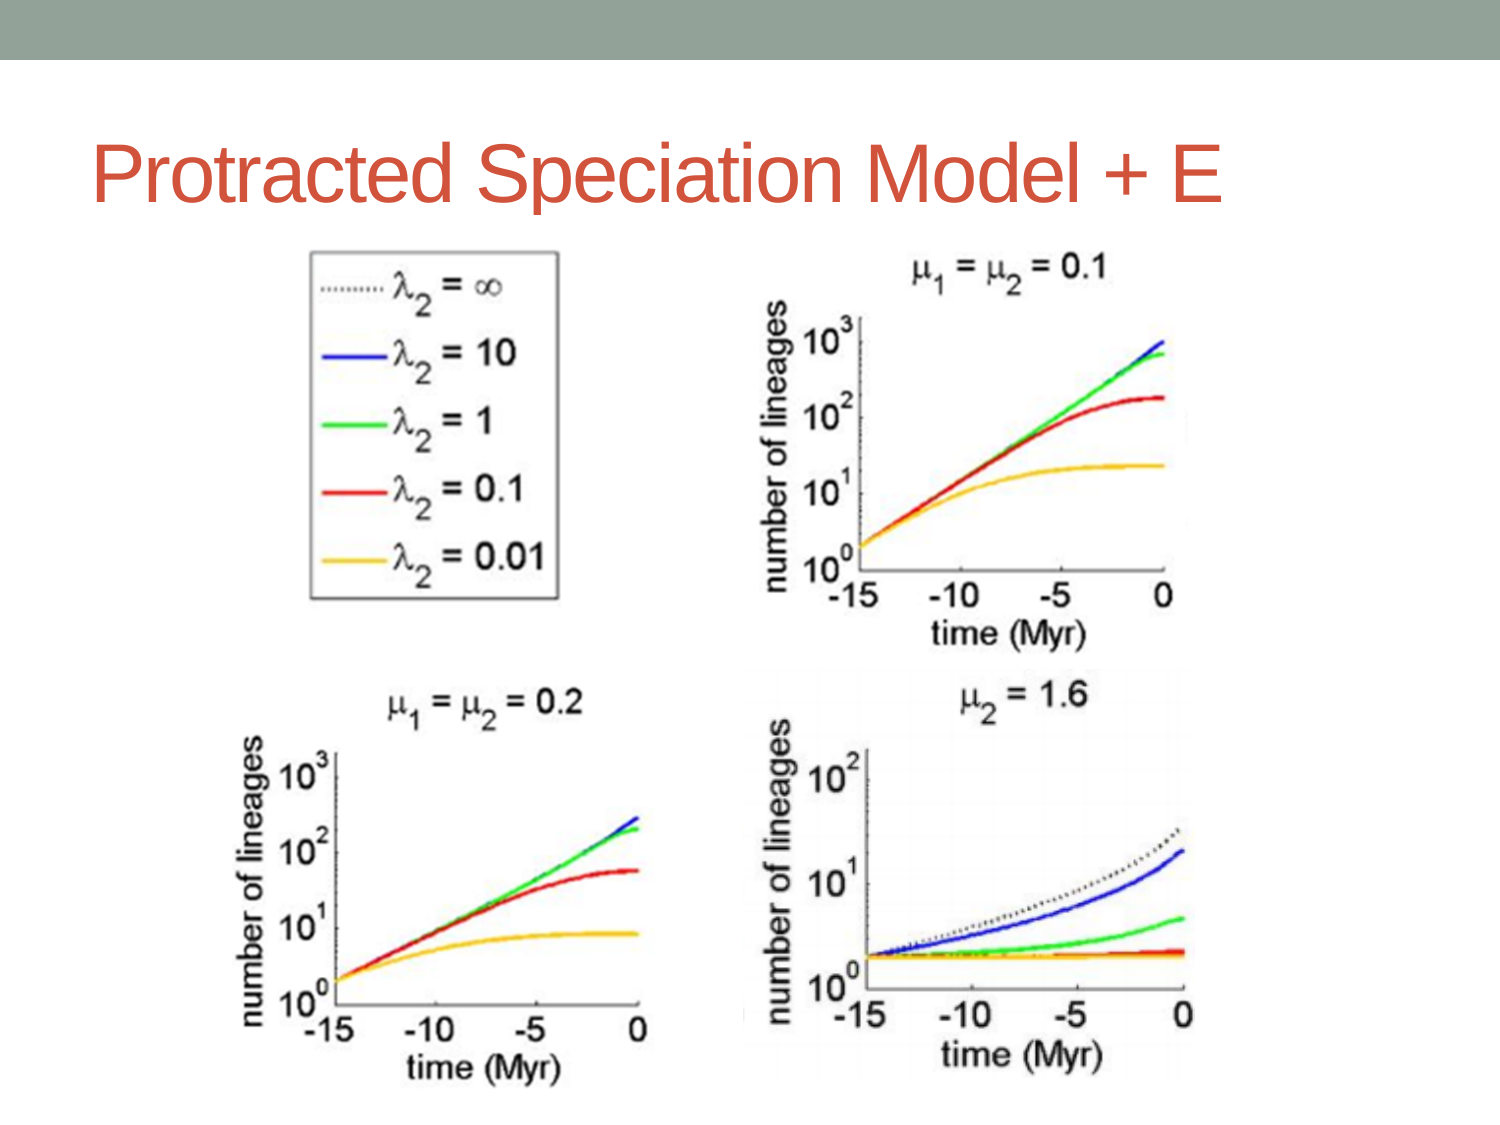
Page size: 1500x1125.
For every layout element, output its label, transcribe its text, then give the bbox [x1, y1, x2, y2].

picture [221, 665, 654, 1096]
picture [750, 220, 1188, 666]
picture [304, 215, 571, 640]
title Protracted Speciation Model + E [75, 87, 1425, 250]
picture [743, 669, 1195, 1092]
